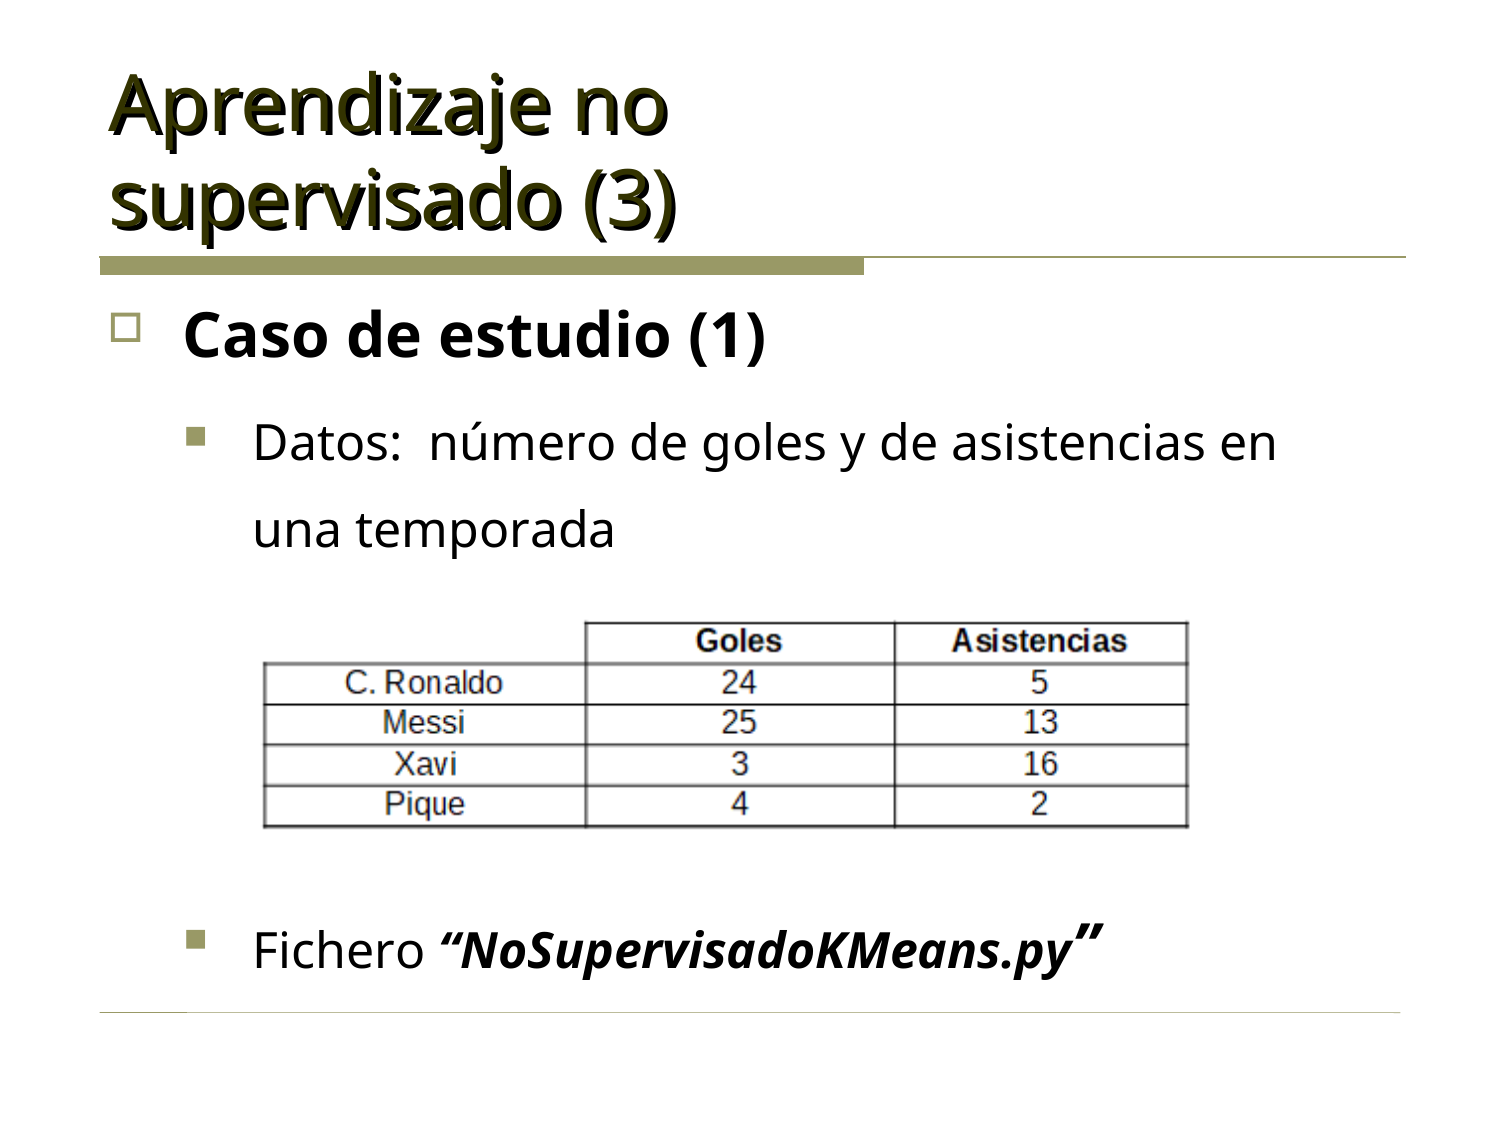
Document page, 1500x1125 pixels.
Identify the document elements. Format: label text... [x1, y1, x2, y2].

picture [218, 559, 1275, 881]
title Aprendizaje no supervisado (3) [94, 50, 1407, 250]
list Caso de estudio (1) Datos: número de goles y de asistencias en una temporada Fichero “NoSupervisadoKMeans.py” [92, 287, 1353, 1013]
